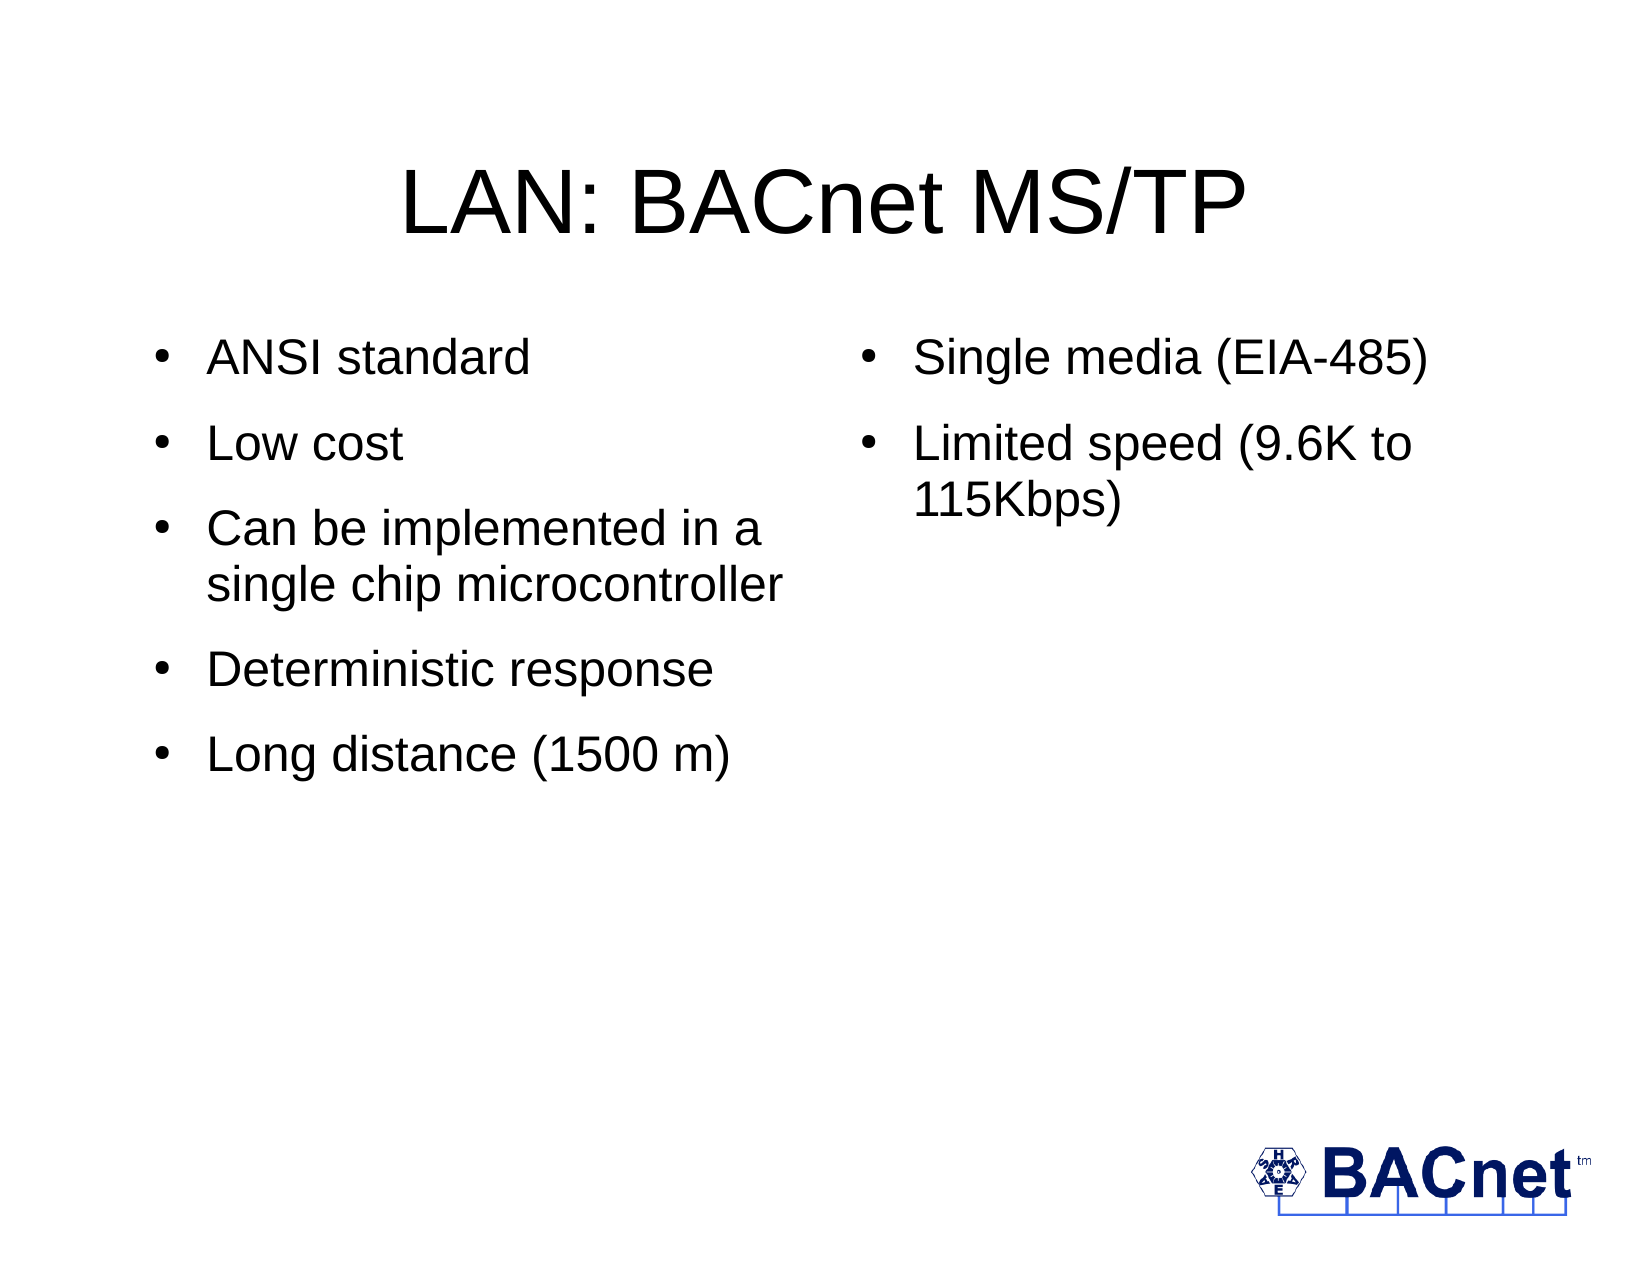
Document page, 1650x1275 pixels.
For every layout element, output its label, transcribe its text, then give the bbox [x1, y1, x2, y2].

list Single media (EIA-485) Limited speed (9.6K to 115Kbps) [842, 329, 1515, 1079]
picture [1251, 1146, 1591, 1216]
title LAN: BACnet MS/TP [135, 112, 1515, 291]
list ANSI standard Low cost Can be implemented in a single chip microcontroller Deterministic response Long distance (1500 m) [135, 329, 809, 1079]
